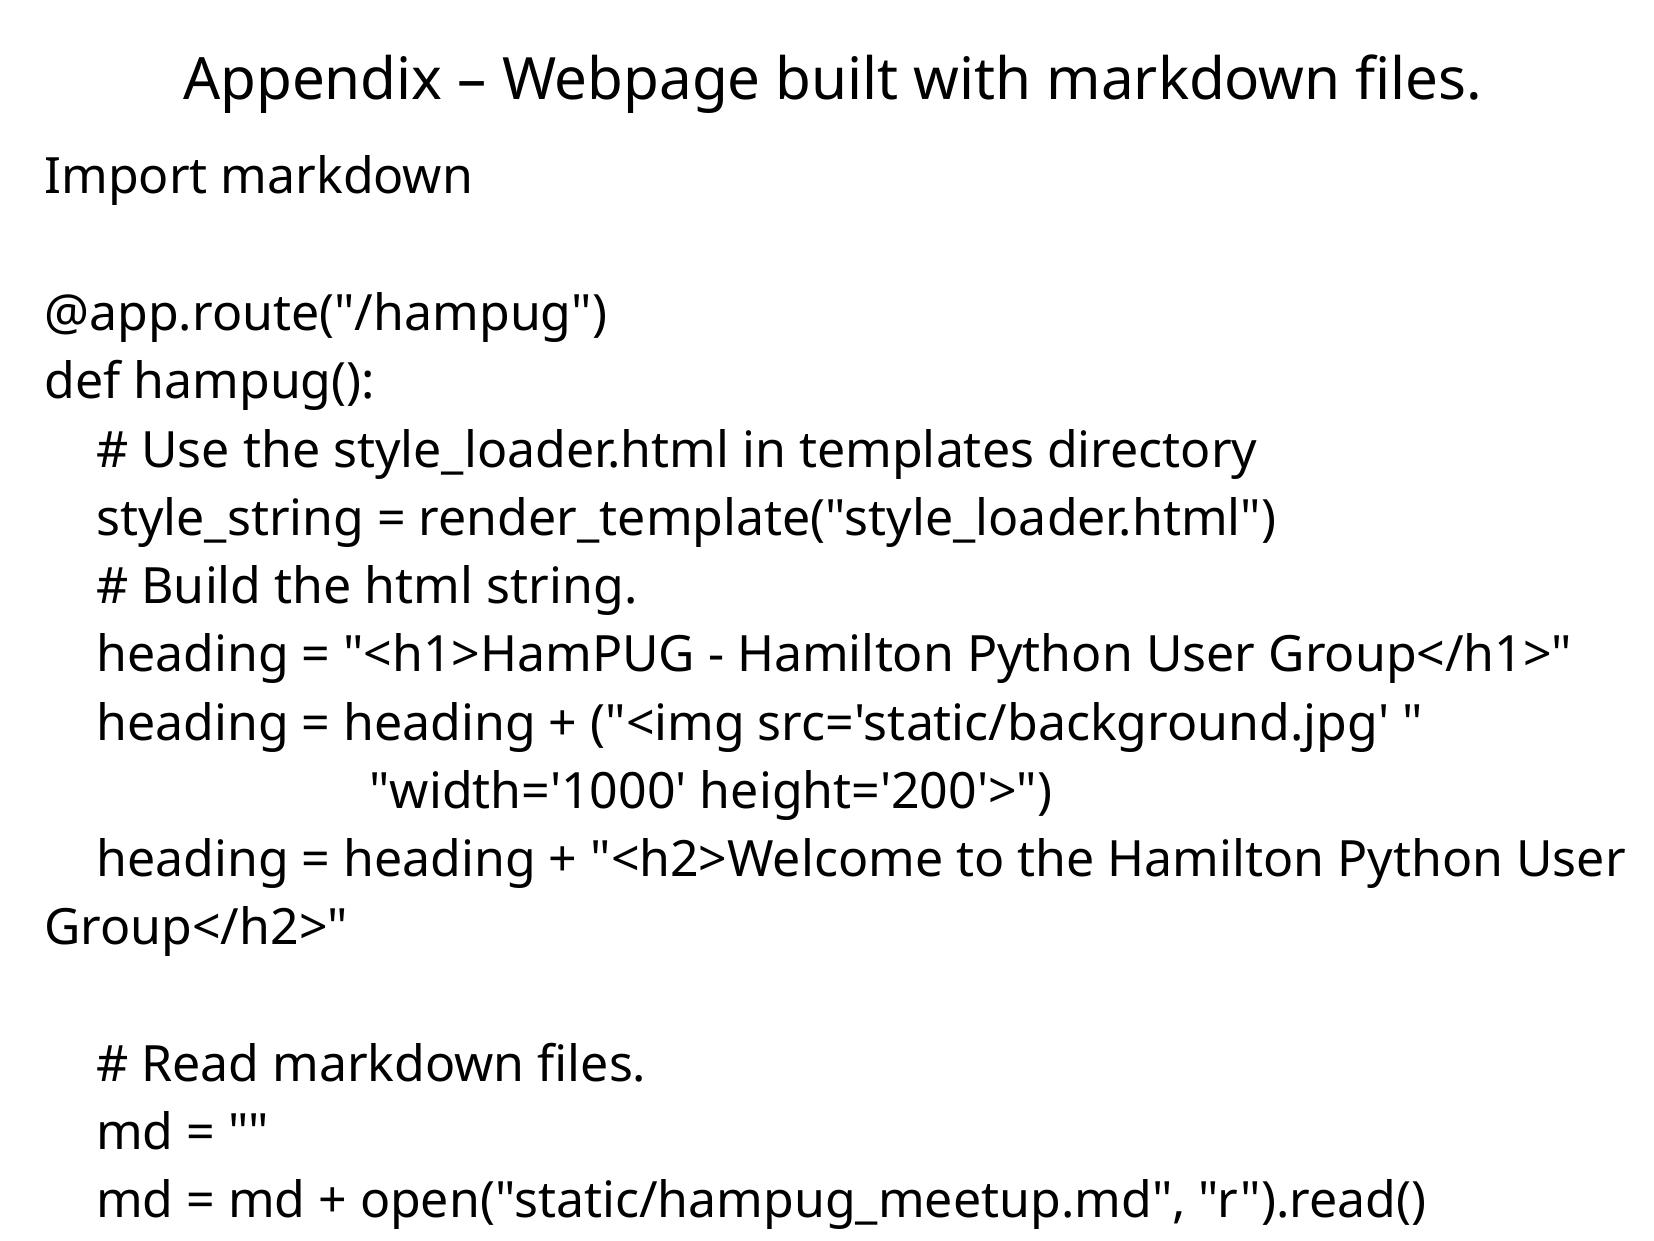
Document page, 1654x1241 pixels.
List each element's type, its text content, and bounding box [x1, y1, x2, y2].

text_box Appendix – Webpage built with markdown files. [88, 31, 1577, 124]
text_box Import markdown @app.route("/hampug") def hampug(): # Use the style_loader.html in templates directory style_string = render_template("style_loader.html") # Build the html string. heading = "<h1>HamPUG - Hamilton Python User Group</h1>" heading = heading + ("<img src='static/background.jpg' " "width='1000' height='200'>") heading = heading + "<h2>Welcome to the Hamilton Python User Group</h2>" # Read markdown files. md = "" md = md + open("static/hampug_meetup.md", "r").read() md = md + open("static/hampug_overview.md", "r").read() md = md + open("static/hampug_history.md", "r").read() return style_string + heading + markdown.markdown(md) [29, 133, 1654, 1241]
